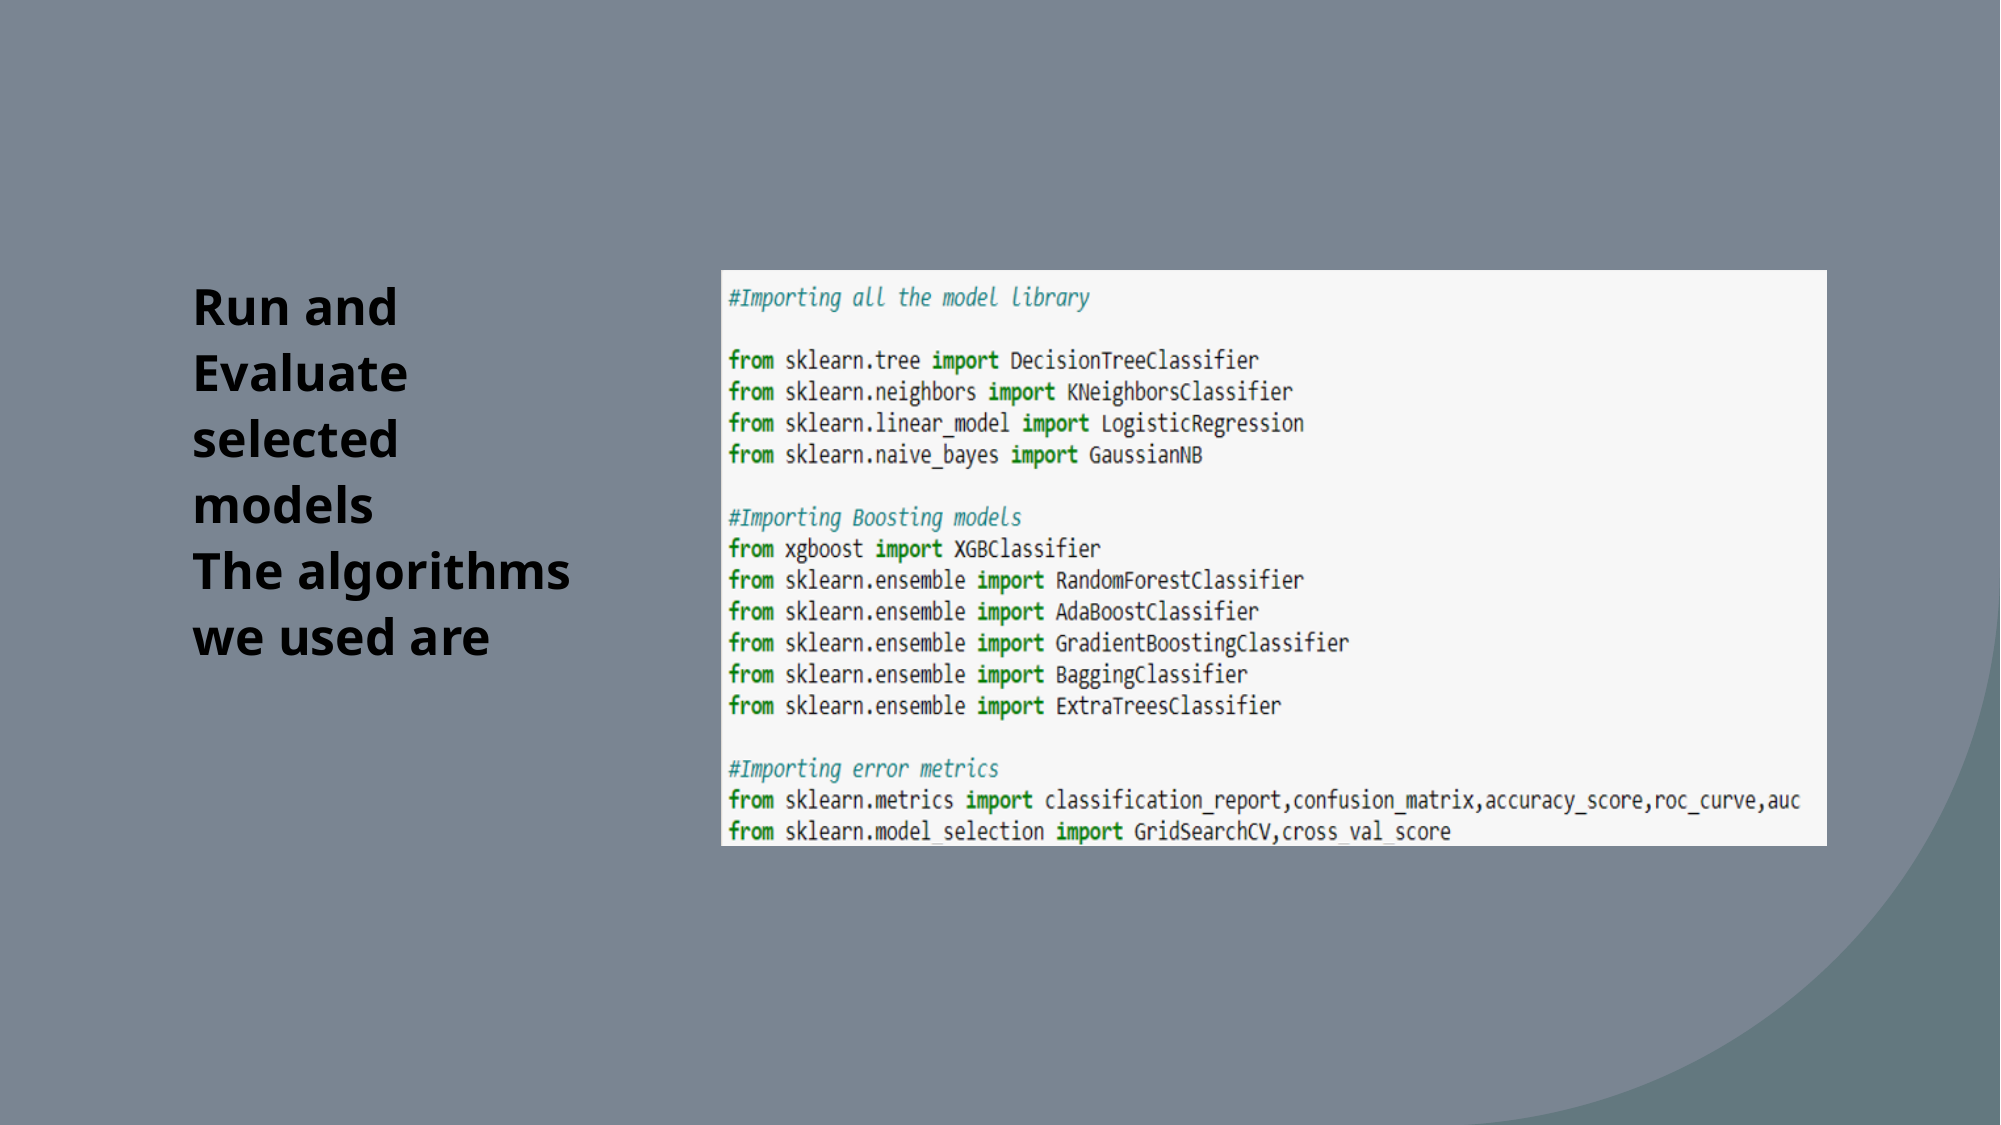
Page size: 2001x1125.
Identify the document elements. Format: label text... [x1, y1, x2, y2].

picture [721, 270, 1827, 846]
text_box [0, 0, 2000, 1125]
title Run and Evaluate selected models The algorithms we used are [177, 262, 610, 781]
